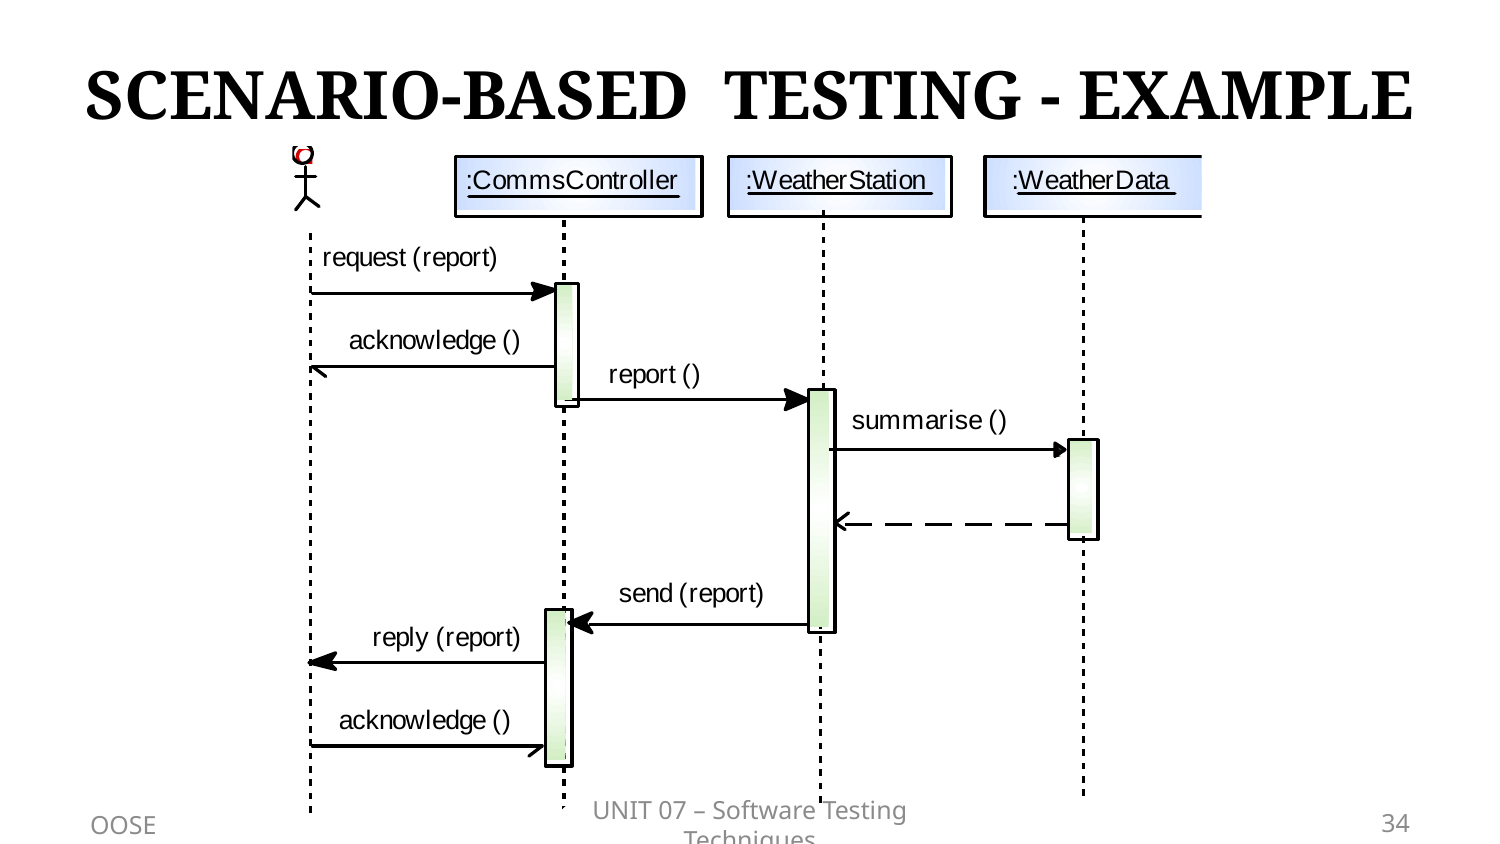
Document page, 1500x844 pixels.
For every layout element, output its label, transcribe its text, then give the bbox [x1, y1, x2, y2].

title SCENARIO-BASED TESTING - EXAMPLE [75, 23, 1425, 164]
picture [292, 146, 1205, 816]
